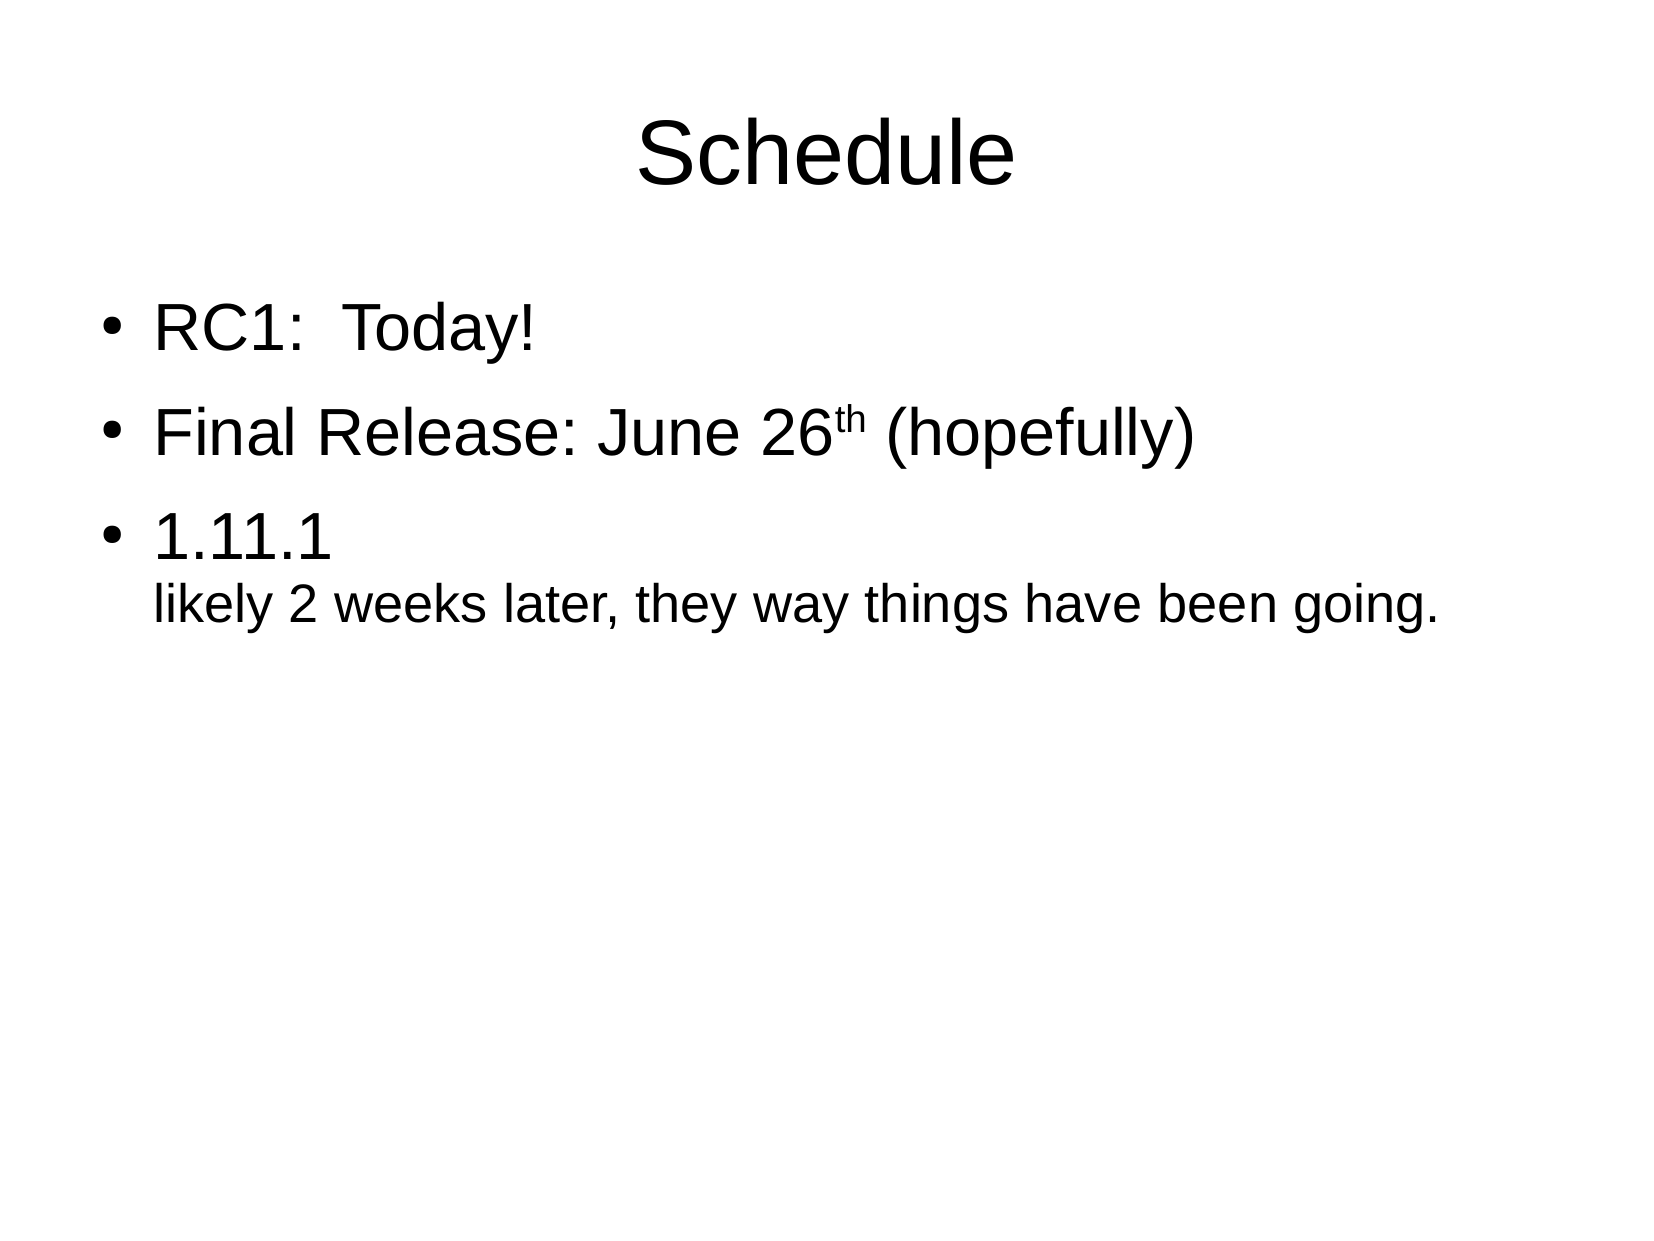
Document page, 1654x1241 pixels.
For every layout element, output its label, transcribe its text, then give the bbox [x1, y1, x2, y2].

list RC1: Today! Final Release: June 26th (hopefully) 1.11.1 likely 2 weeks later, they way things have been going. [82, 290, 1571, 1010]
title Schedule [82, 49, 1571, 257]
